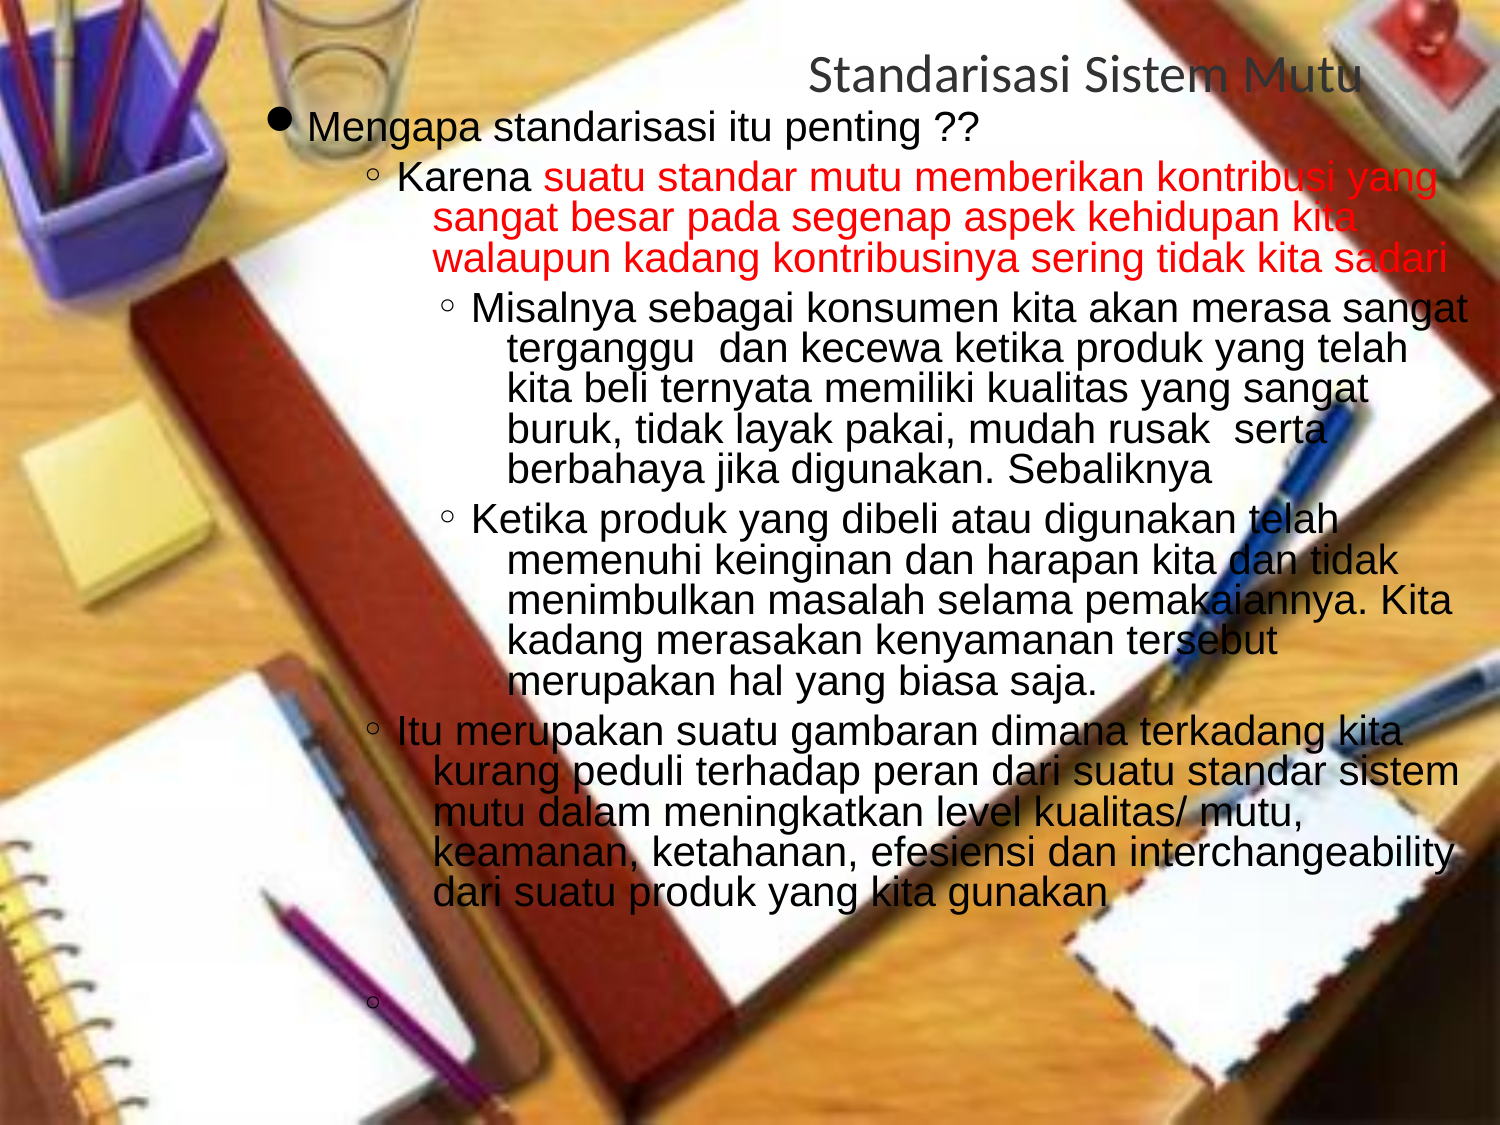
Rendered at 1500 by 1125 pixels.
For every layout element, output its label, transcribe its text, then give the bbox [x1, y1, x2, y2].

title Standarisasi Sistem Mutu [685, 31, 1500, 101]
list Mengapa standarisasi itu penting ?? Karena suatu standar mutu memberikan kontribusi yang sangat besar pada segenap aspek kehidupan kita walaupun kadang kontribusinya sering tidak kita sadari Misalnya sebagai konsumen kita akan merasa sangat terganggu dan kecewa ketika produk yang telah kita beli ternyata memiliki kualitas yang sangat buruk, tidak layak pakai, mudah rusak serta berbahaya jika digunakan. Sebaliknya Ketika produk yang dibeli atau digunakan telah memenuhi keinginan dan harapan kita dan tidak menimbulkan masalah selama pemakaiannya. Kita kadang merasakan kenyamanan tersebut merupakan hal yang biasa saja. Itu merupakan suatu gambaran dimana terkadang kita kurang peduli terhadap peran dari suatu standar sistem mutu dalam meningkatkan level kualitas/ mutu, keamanan, ketahanan, efesiensi dan interchangeability dari suatu produk yang kita gunakan [224, 101, 1500, 1012]
